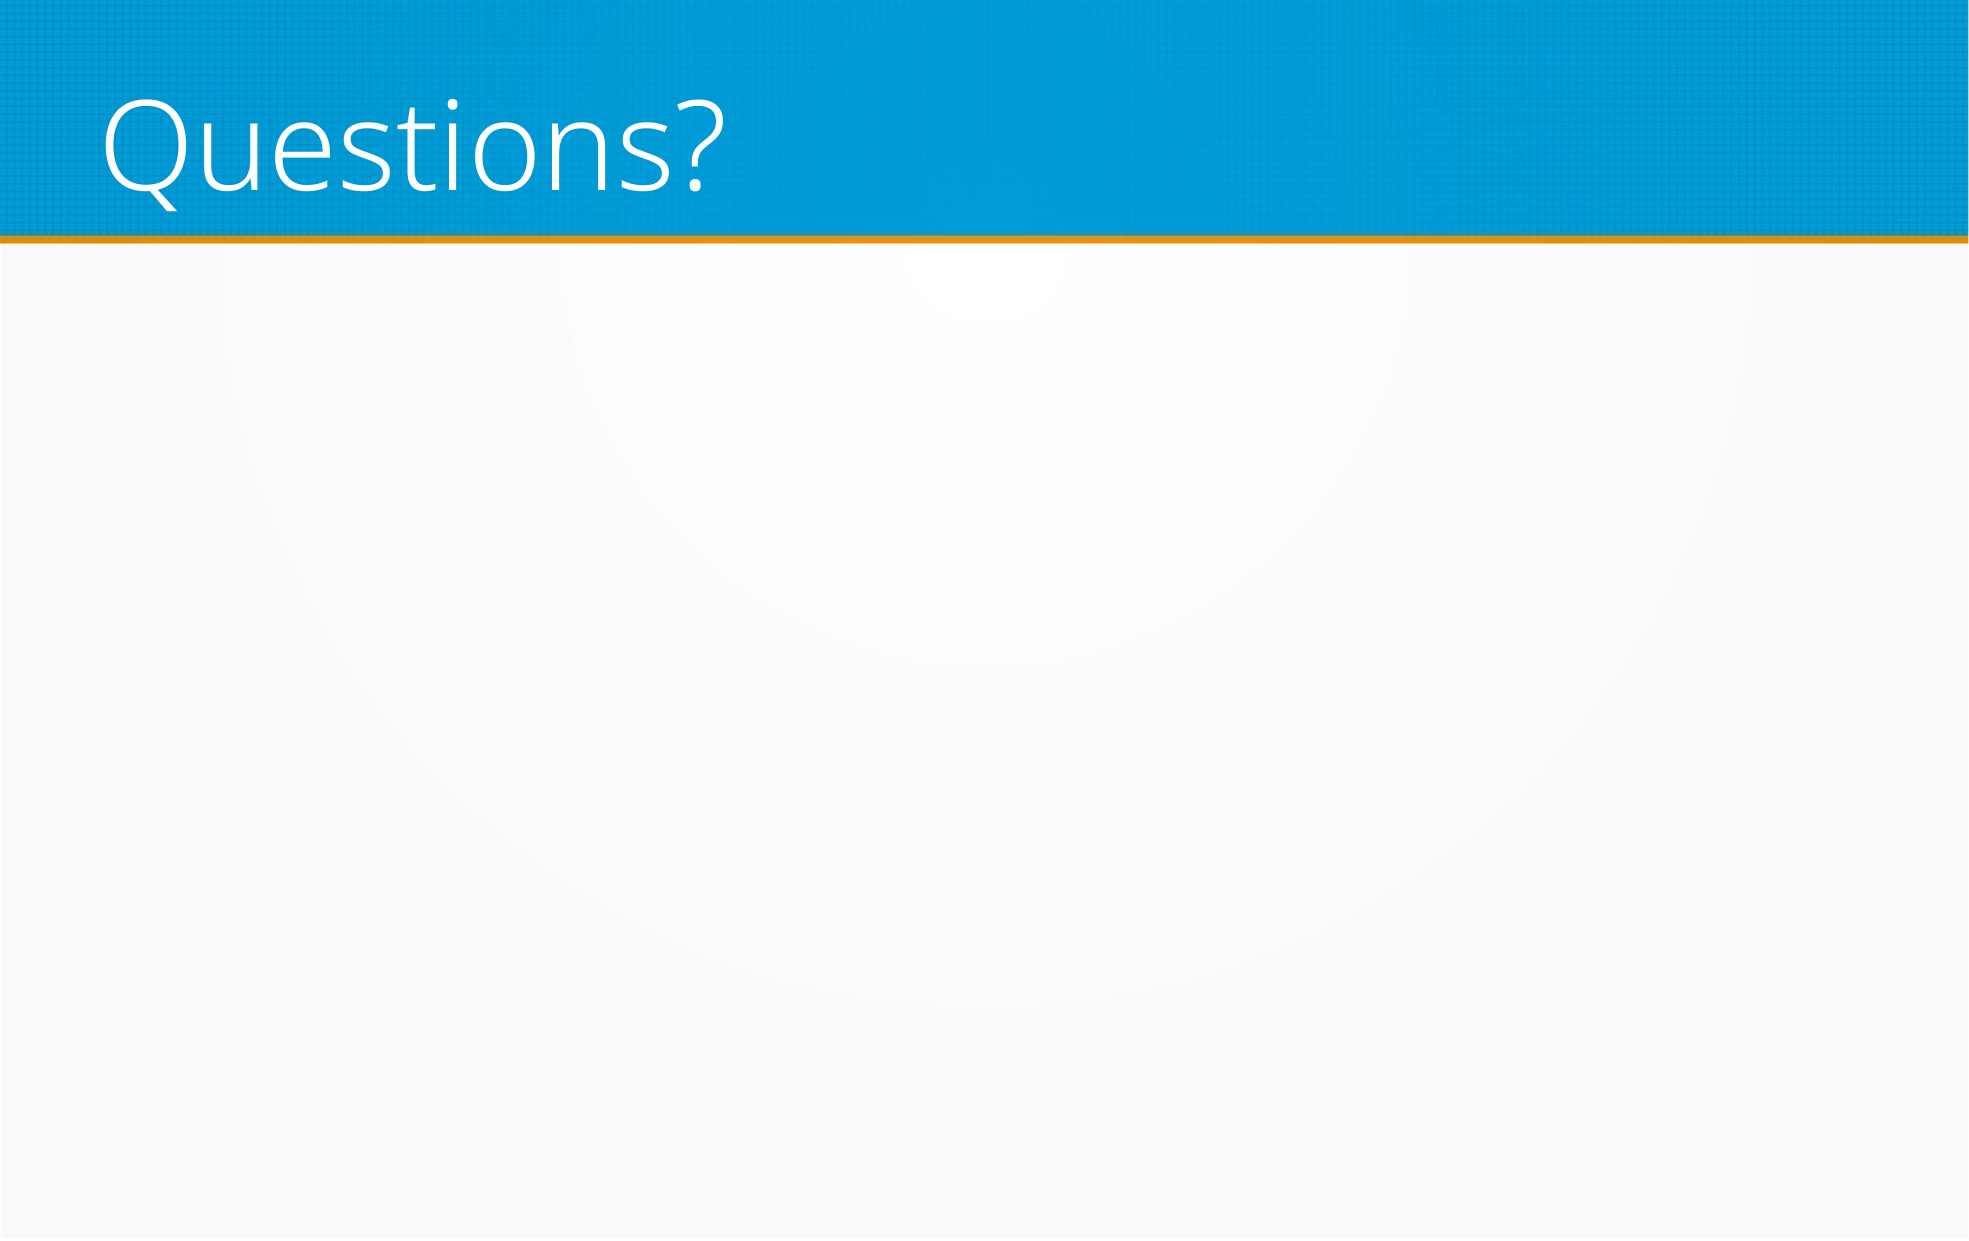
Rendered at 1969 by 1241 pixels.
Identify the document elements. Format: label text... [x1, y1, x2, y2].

title Questions? [98, 19, 1870, 227]
picture [0, 233, 1969, 1241]
